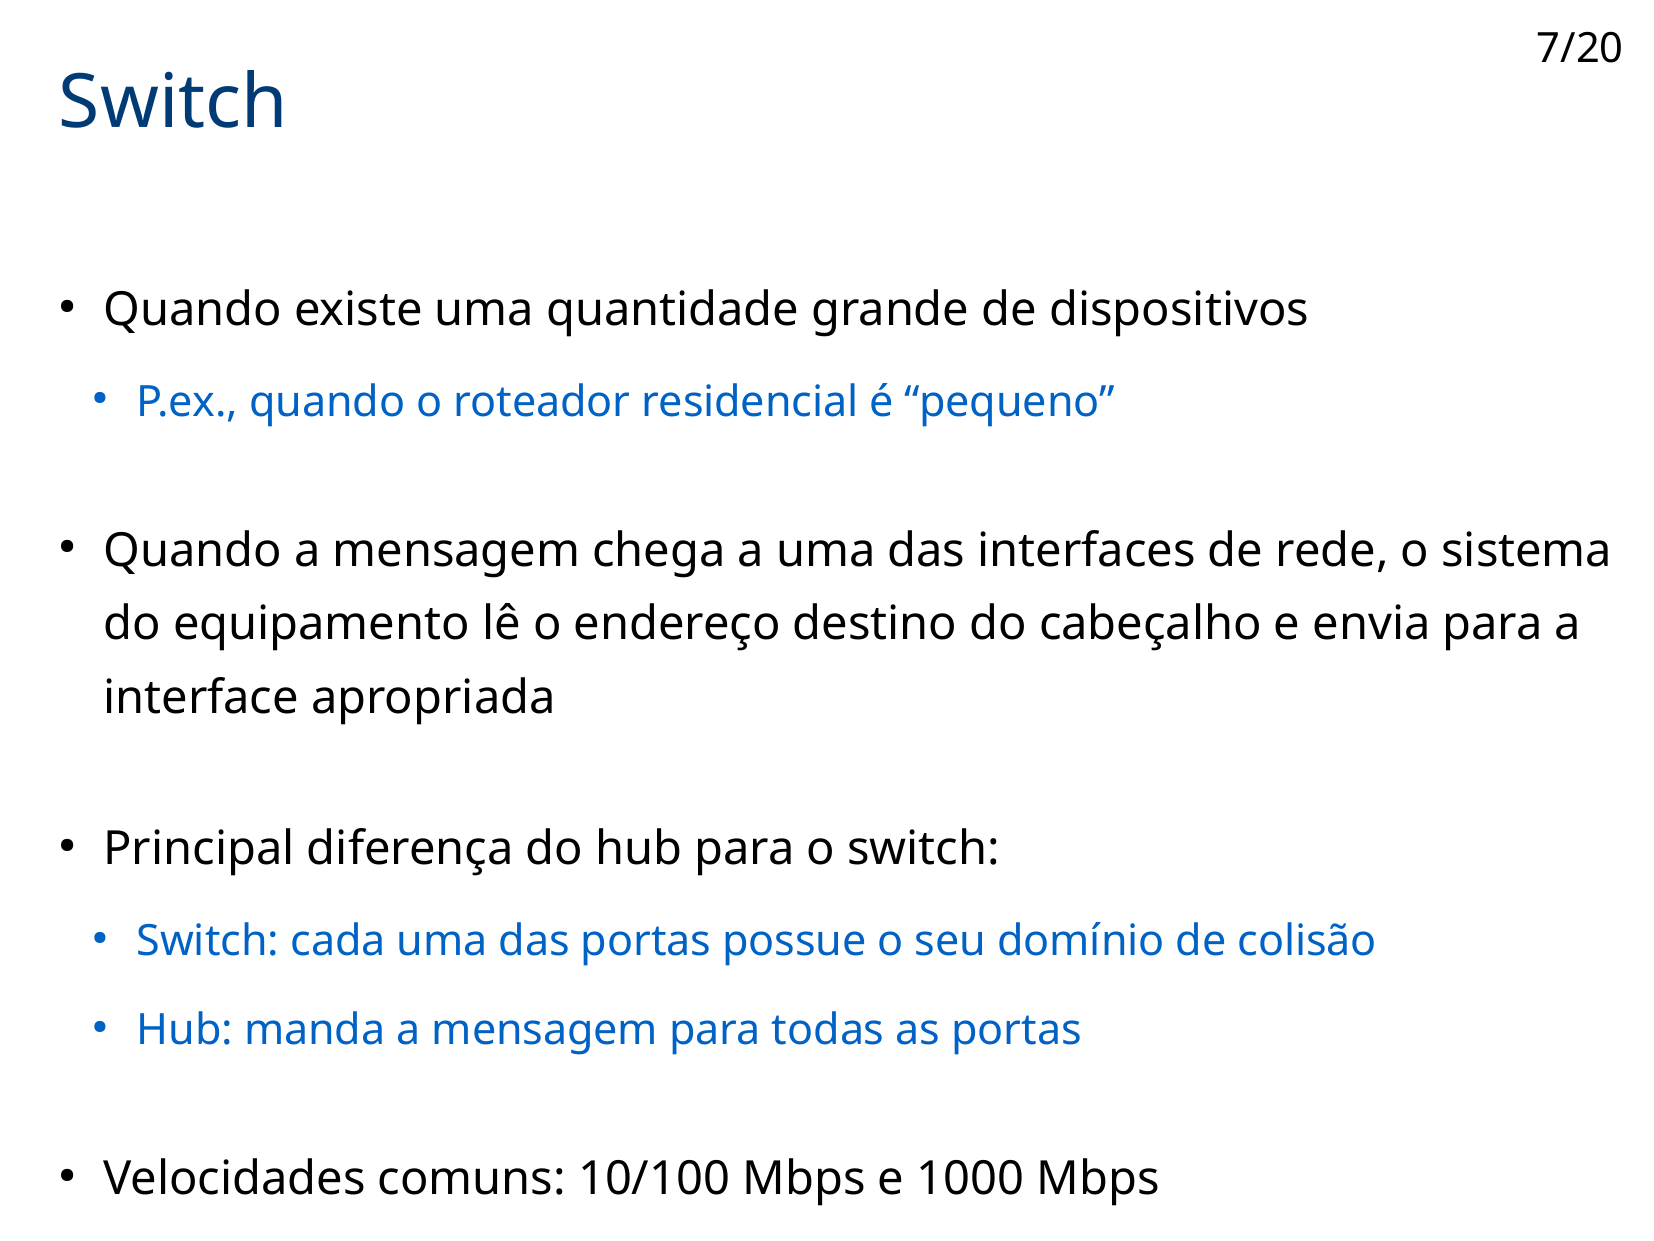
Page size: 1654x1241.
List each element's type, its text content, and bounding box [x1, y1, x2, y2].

list Quando existe uma quantidade grande de dispositivos P.ex., quando o roteador residencial é “pequeno” Quando a mensagem chega a uma das interfaces de rede, o sistema do equipamento lê o endereço destino do cabeçalho e envia para a interface apropriada Principal diferença do hub para o switch: Switch: cada uma das portas possue o seu domínio de colisão Hub: manda a mensagem para todas as portas Velocidades comuns: 10/100 Mbps e 1000 Mbps [59, 265, 1625, 1211]
title Switch [59, 47, 1625, 166]
